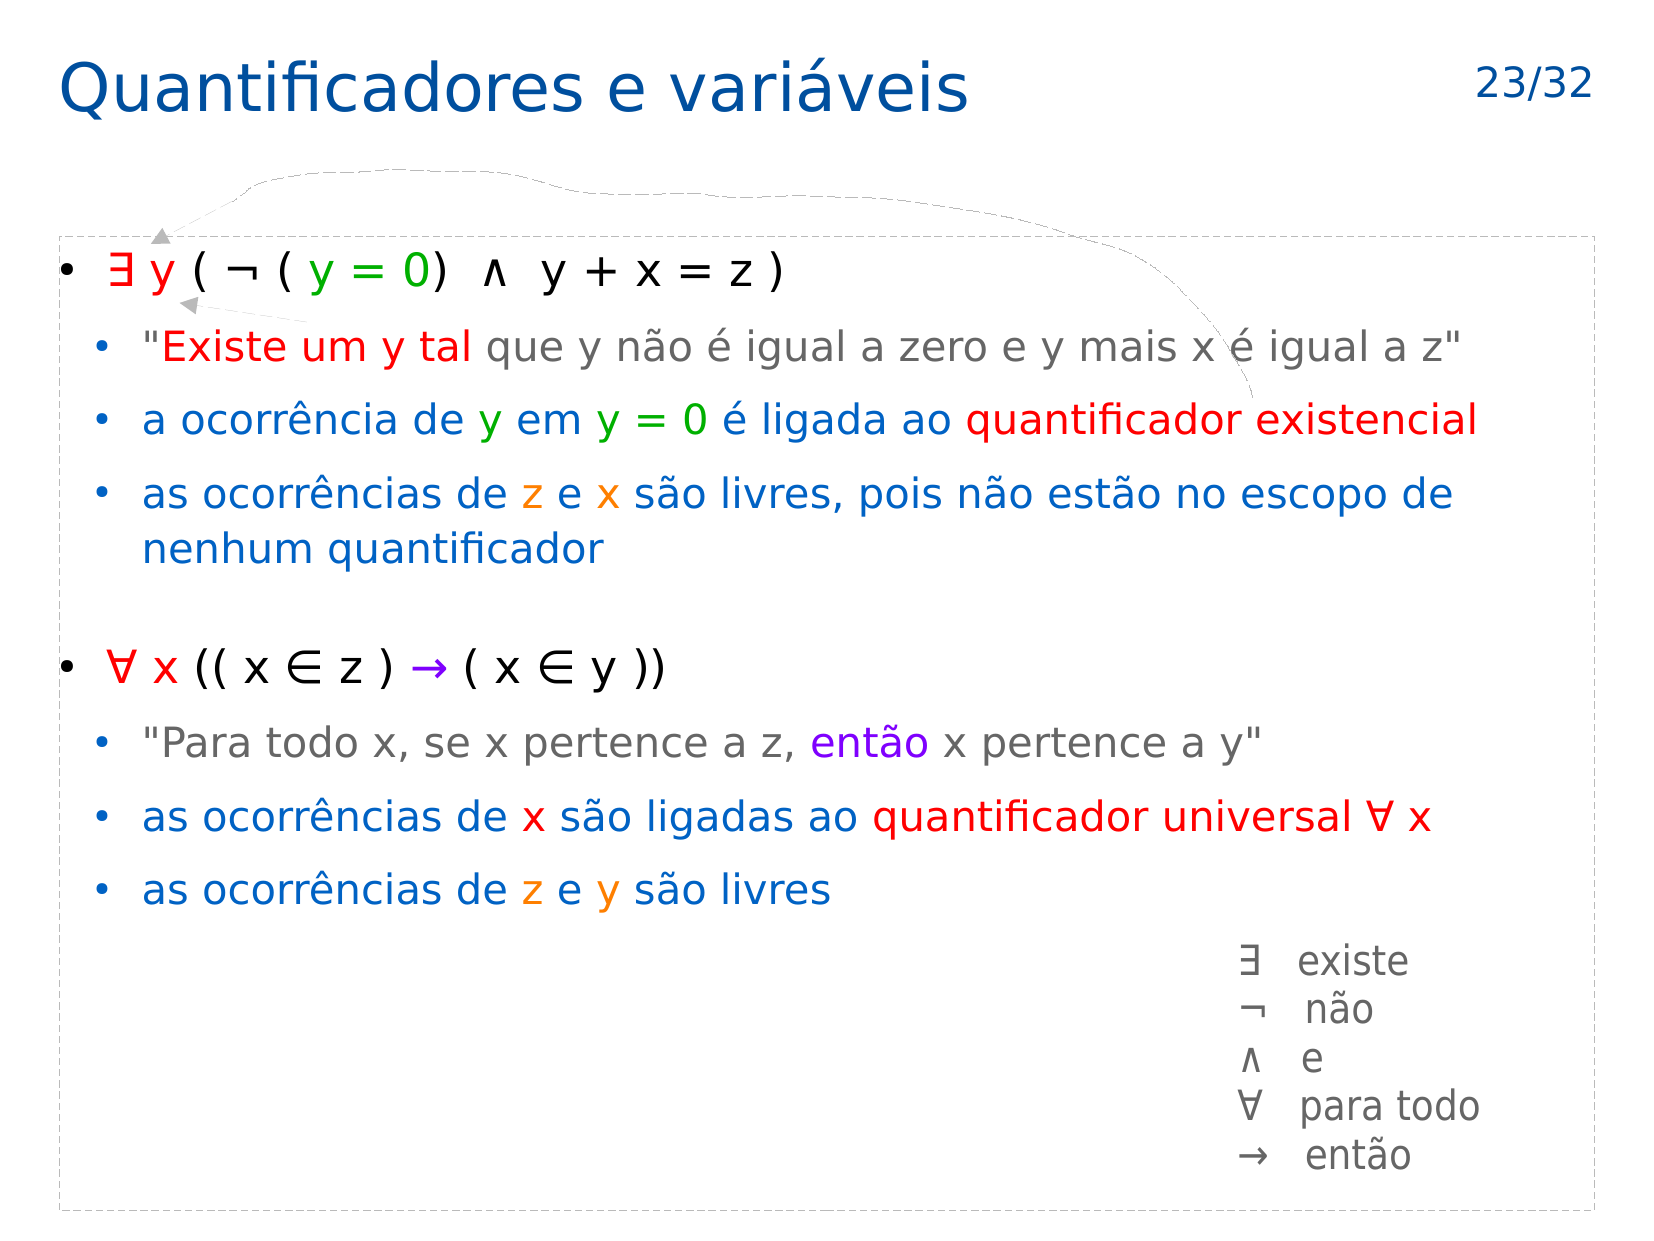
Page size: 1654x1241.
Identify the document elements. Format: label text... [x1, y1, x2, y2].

text_box ∃ existe ¬ não ∧ e ∀ para todo → então [1222, 929, 1618, 1187]
list ∃ y ( ¬ ( y = 0) ∧ y + x = z ) "Existe um y tal que y não é igual a zero e y mais x é igual a z" a ocorrência de y em y = 0 é ligada ao quantificador existencial as ocorrências de z e x são livres, pois não estão no escopo de nenhum quantificador ∀ x (( x ∈ z ) → ( x ∈ y )) "Para todo x, se x pertence a z, então x pertence a y" as ocorrências de x são ligadas ao quantificador universal ∀ x as ocorrências de z e y são livres [59, 236, 1595, 1211]
title Quantificadores e variáveis [59, 29, 1625, 148]
